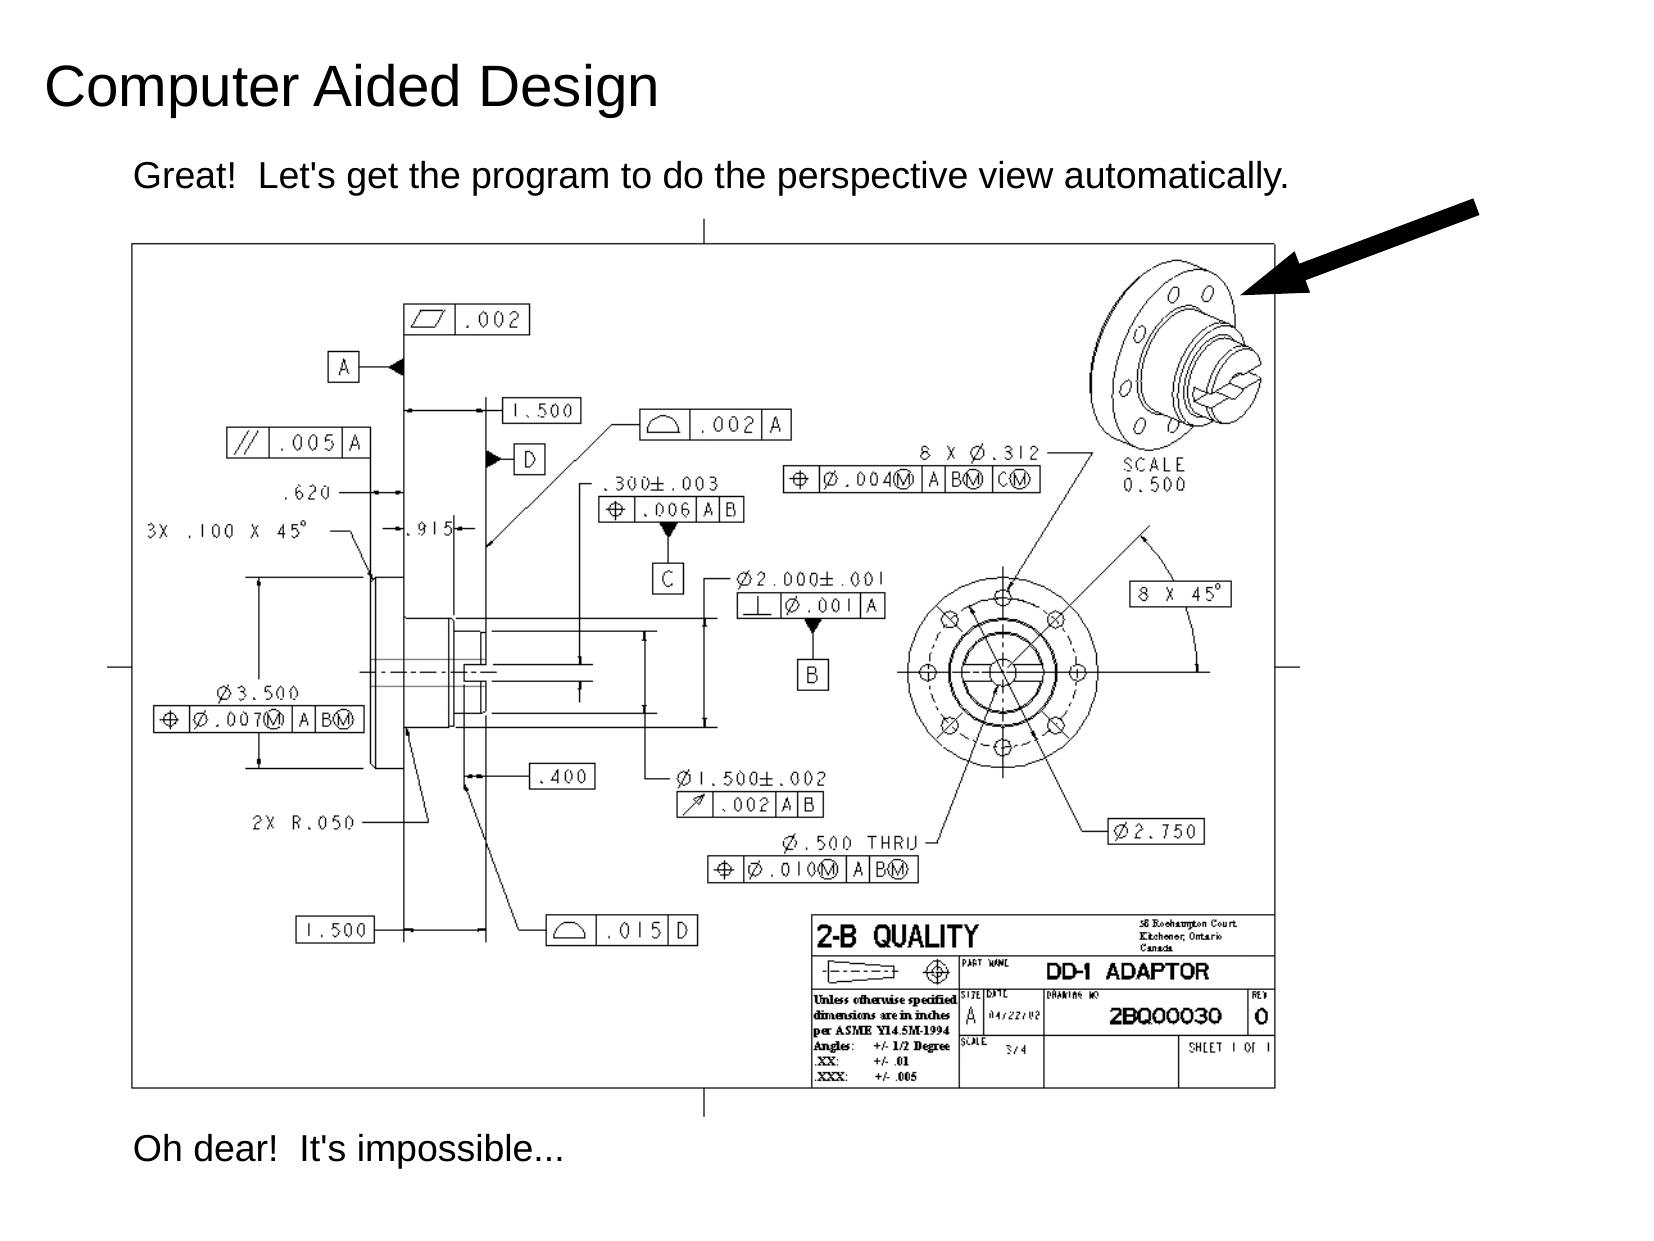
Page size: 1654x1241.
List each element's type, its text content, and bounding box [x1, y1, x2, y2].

text_box Great! Let's get the program to do the perspective view automatically. [118, 147, 1536, 256]
picture [107, 206, 1300, 1126]
text_box Oh dear! It's impossible... [118, 1119, 1093, 1182]
text_box Computer Aided Design [29, 46, 1625, 135]
